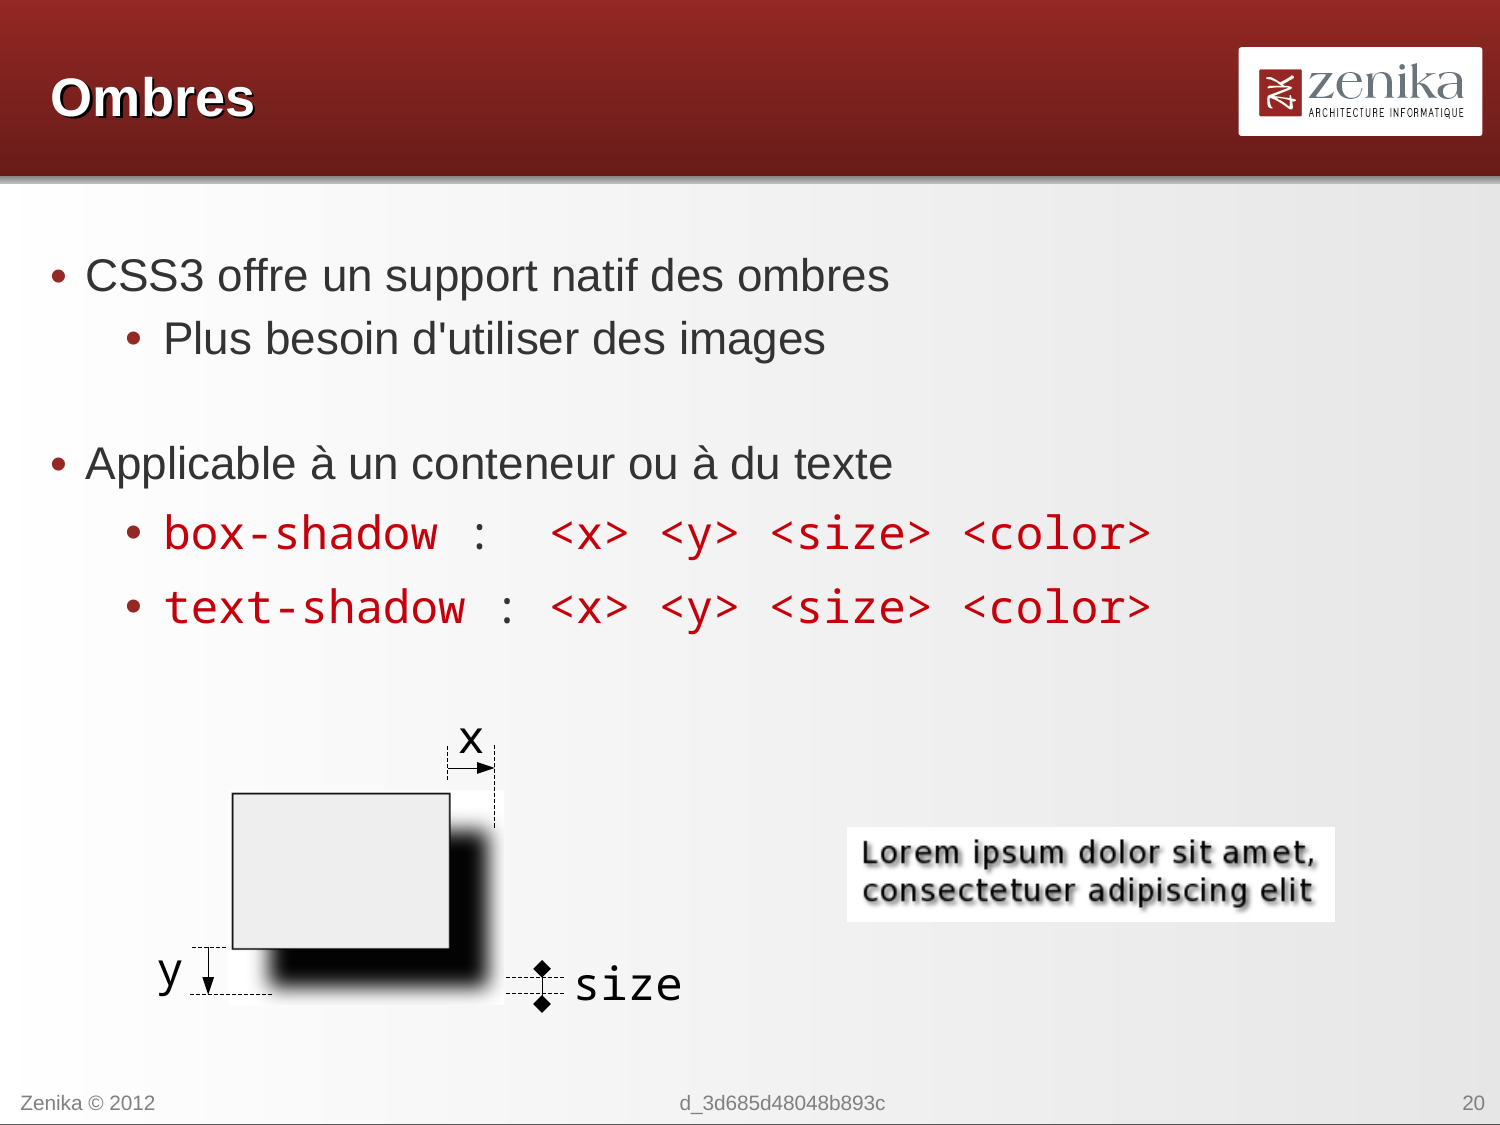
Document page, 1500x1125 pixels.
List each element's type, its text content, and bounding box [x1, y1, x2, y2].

picture [1257, 58, 1464, 125]
list CSS3 offre un support natif des ombres Plus besoin d'utiliser des images Applicable à un conteneur ou à du texte box-shadow : <x> <y> <size> <color> text-shadow : <x> <y> <size> <color> [50, 249, 1435, 1079]
text_box x [429, 696, 513, 768]
text_box y [134, 928, 206, 1001]
text_box size [561, 944, 703, 1016]
picture [847, 827, 1335, 922]
picture [229, 790, 504, 1005]
title Ombres [50, 15, 1206, 180]
